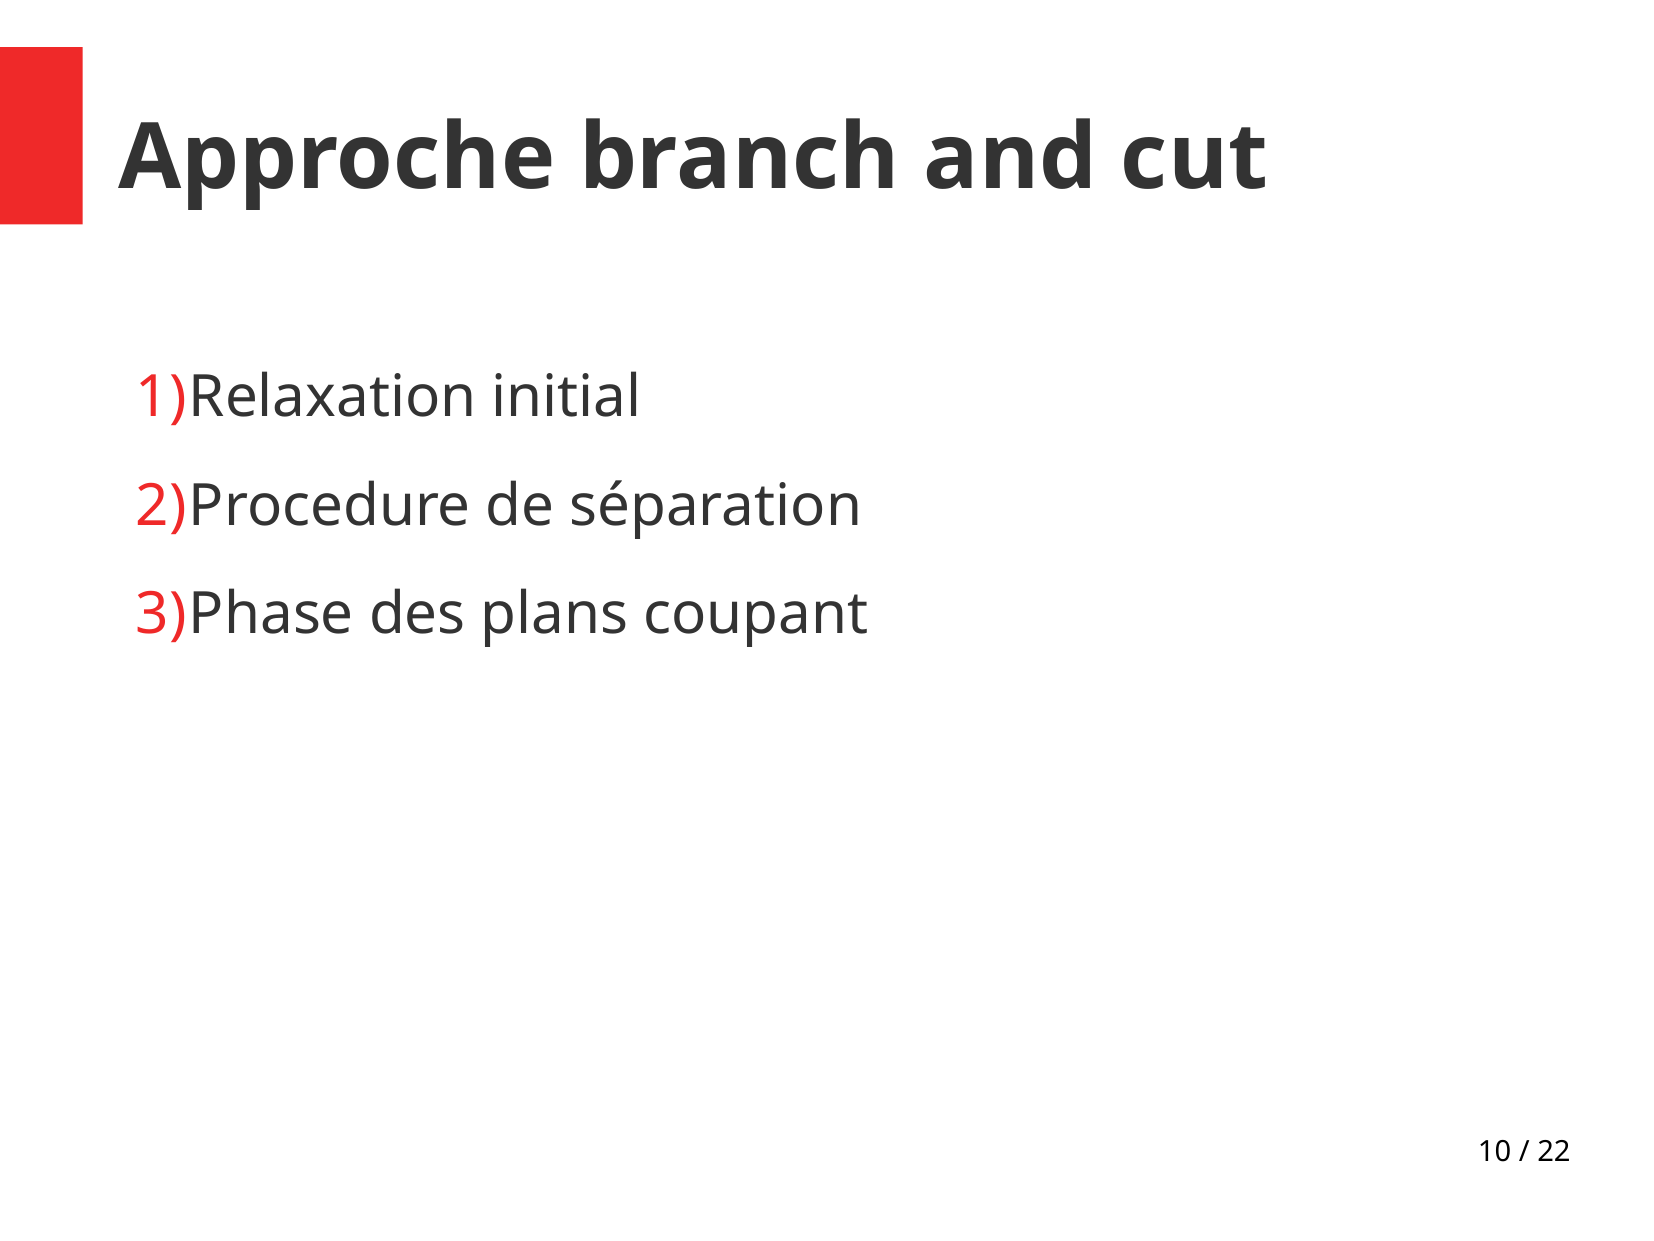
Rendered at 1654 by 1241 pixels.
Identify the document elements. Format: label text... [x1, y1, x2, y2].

list Relaxation initial Procedure de séparation Phase des plans coupant [118, 354, 1536, 1074]
title Approche branch and cut [118, 49, 1571, 257]
